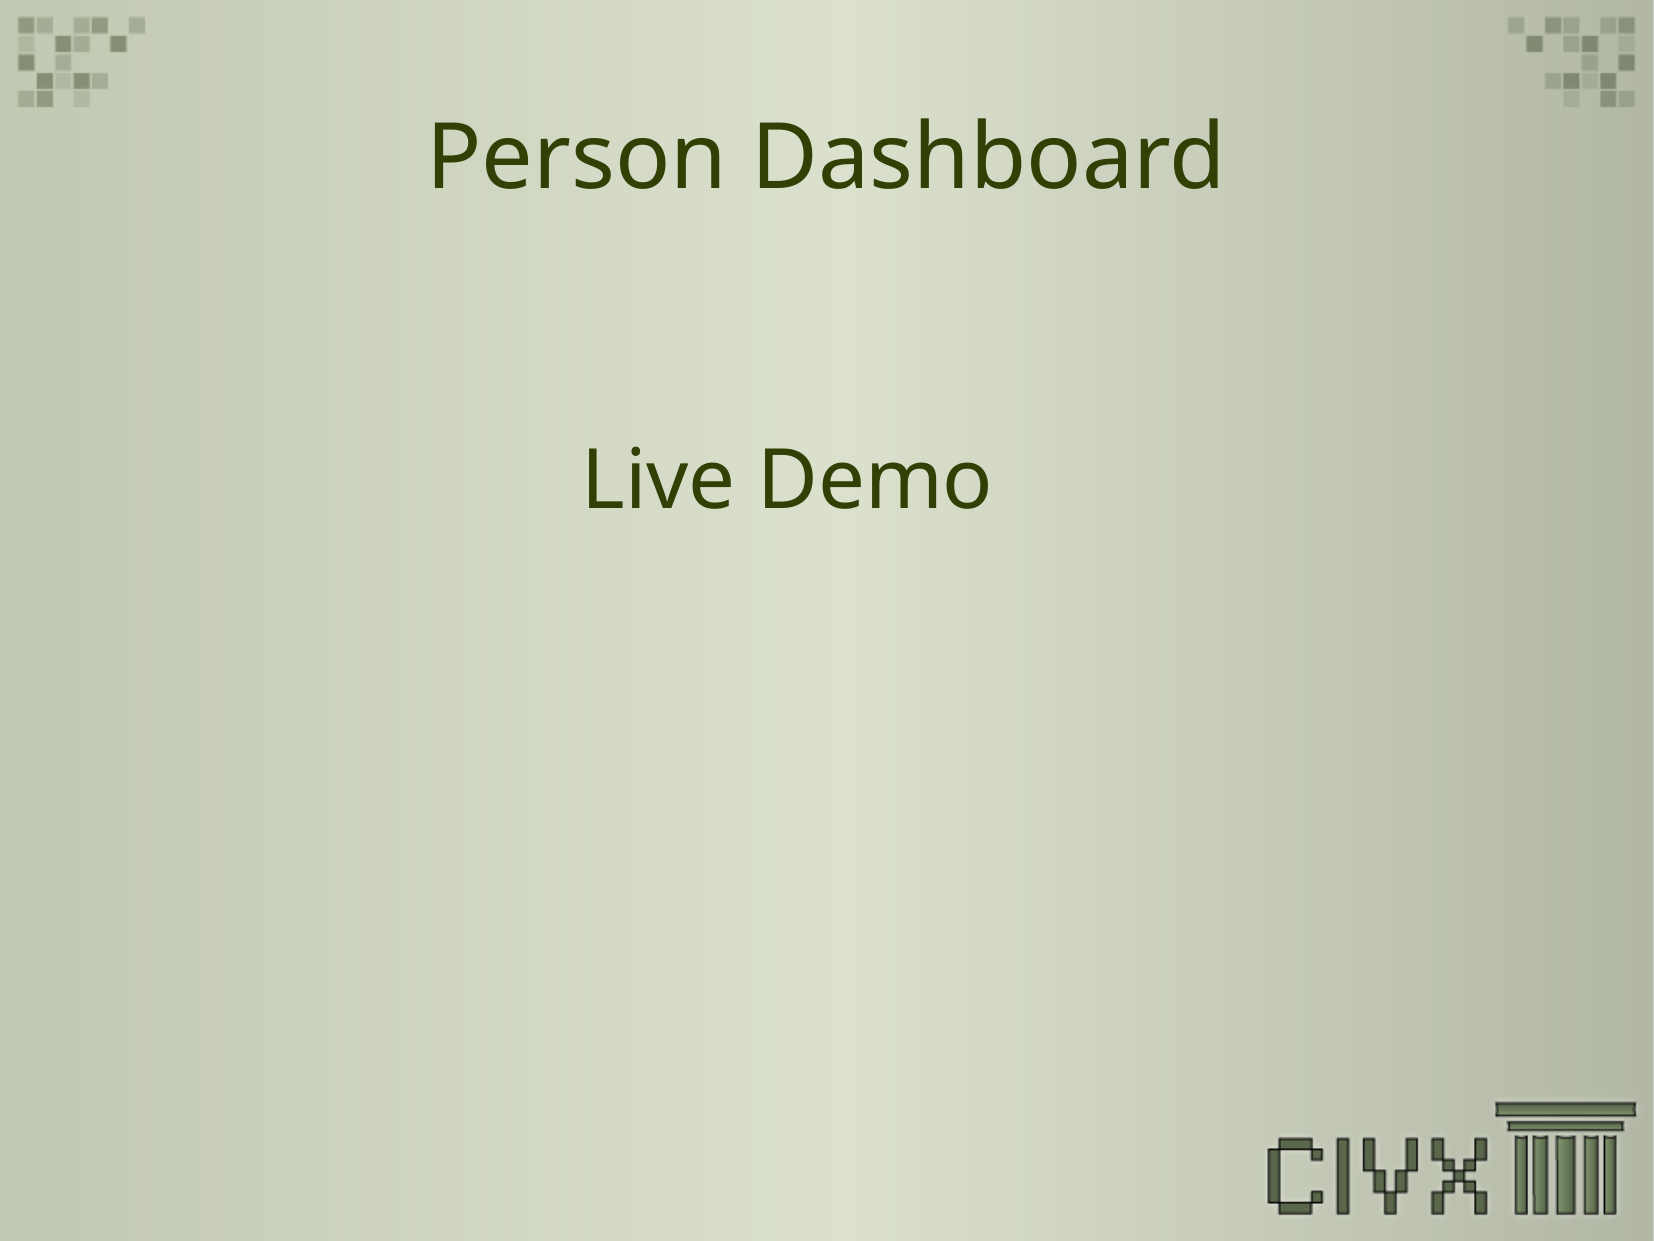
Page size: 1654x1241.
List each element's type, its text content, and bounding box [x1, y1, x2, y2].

picture [0, 0, 1654, 1241]
title Person Dashboard [82, 49, 1571, 257]
text_box Live Demo [225, 412, 1351, 525]
